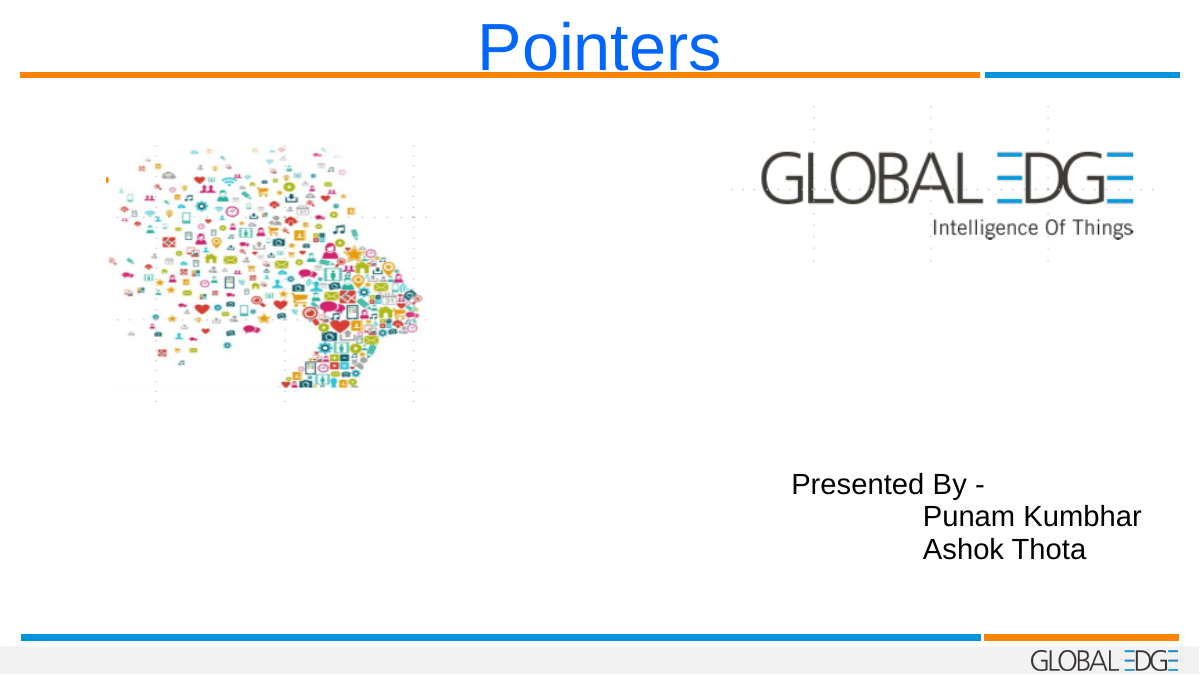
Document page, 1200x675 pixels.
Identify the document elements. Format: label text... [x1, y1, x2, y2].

picture [720, 106, 1161, 263]
picture [106, 142, 438, 402]
subtitle Presented By - Punam Kumbhar Ashok Thota [791, 419, 1158, 615]
title Pointers [60, 9, 1140, 85]
picture [1031, 650, 1178, 671]
